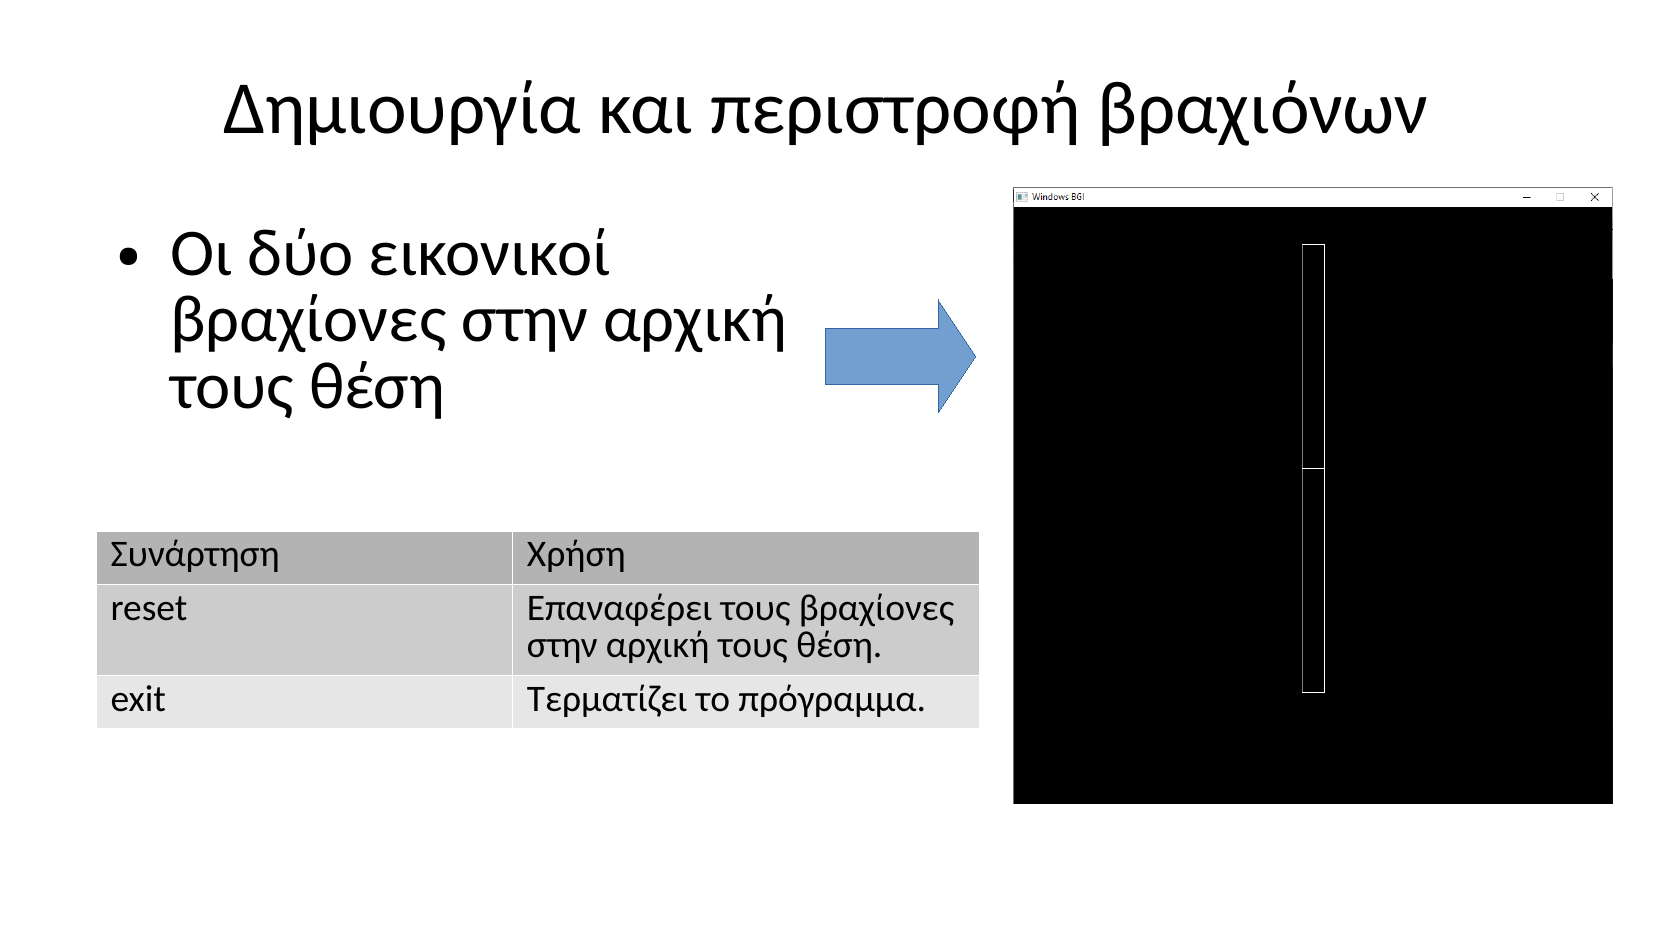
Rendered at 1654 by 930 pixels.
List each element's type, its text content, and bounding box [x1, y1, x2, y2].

table_cell Eπαναφέρει τους βραχίονες στην αρχική τους θέση. [513, 585, 979, 675]
table_cell reset [97, 585, 512, 675]
table_cell exit [97, 676, 512, 728]
list Οι δύο εικονικοί βραχίονες στην αρχική τους θέση [99, 225, 826, 488]
title Δημιουργία και περιστροφή βραχιόνων [82, 37, 1571, 193]
table_cell Τερματίζει το πρόγραμμα. [513, 676, 979, 728]
table_header Συνάρτηση [97, 532, 512, 584]
picture [1013, 187, 1613, 804]
table_header Χρήση [513, 532, 979, 584]
text_box [825, 299, 976, 413]
